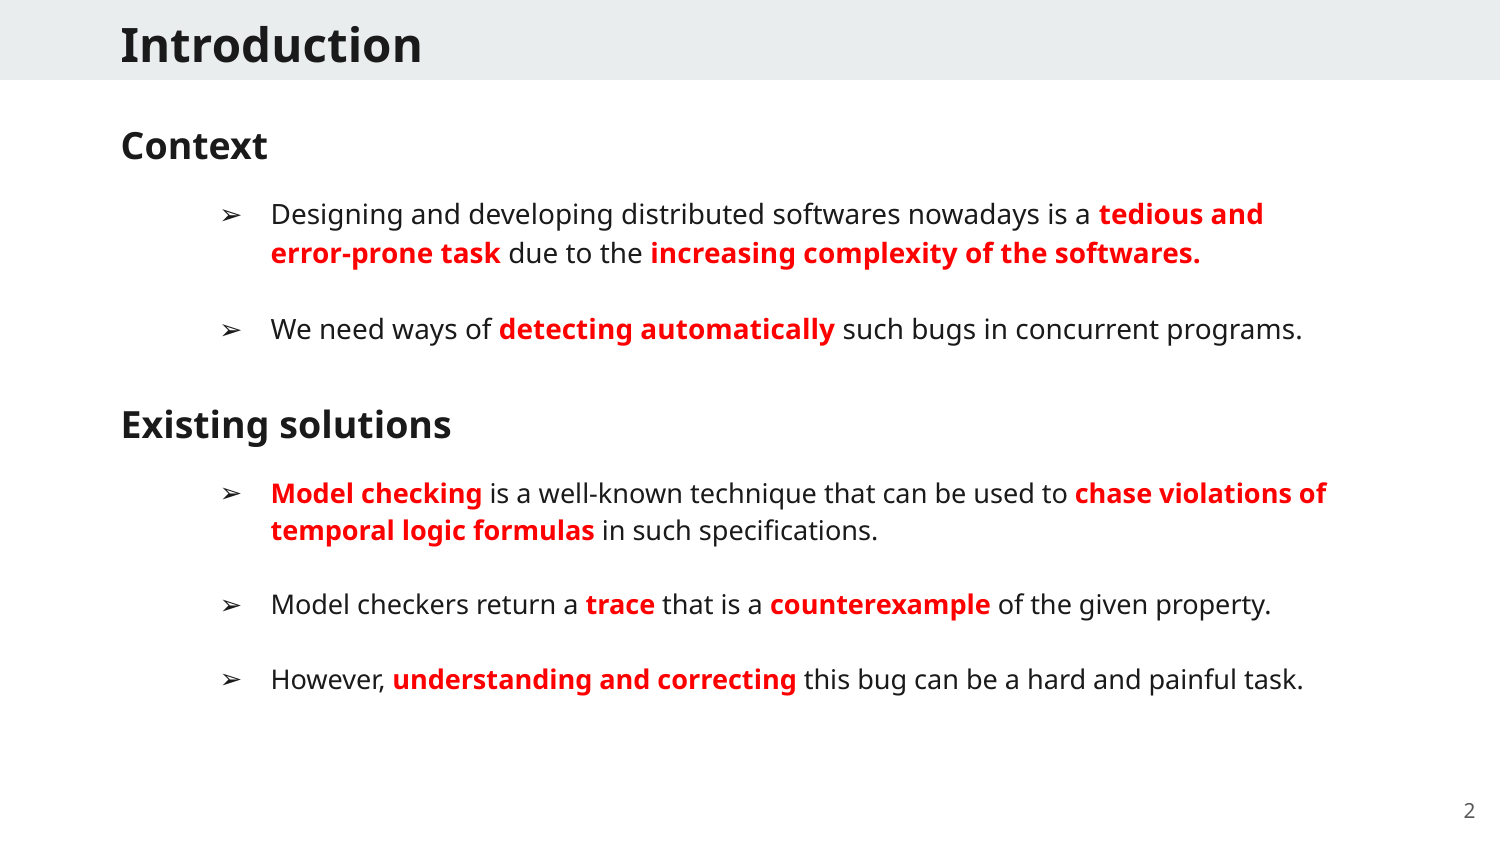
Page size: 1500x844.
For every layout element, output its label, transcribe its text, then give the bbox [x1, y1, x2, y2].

slide_number <numéro> [1400, 779, 1491, 844]
list Existing solutions Model checking is a well-known technique that can be used to chase violations of temporal logic formulas in such specifications. Model checkers return a trace that is a counterexample of the given property. However, understanding and correcting this bug can be a hard and painful task. [105, 379, 1395, 820]
title Introduction [105, 0, 1367, 88]
list Context Designing and developing distributed softwares nowadays is a tedious and error-prone task due to the increasing complexity of the softwares. We need ways of detecting automatically such bugs in concurrent programs. [105, 99, 1367, 379]
